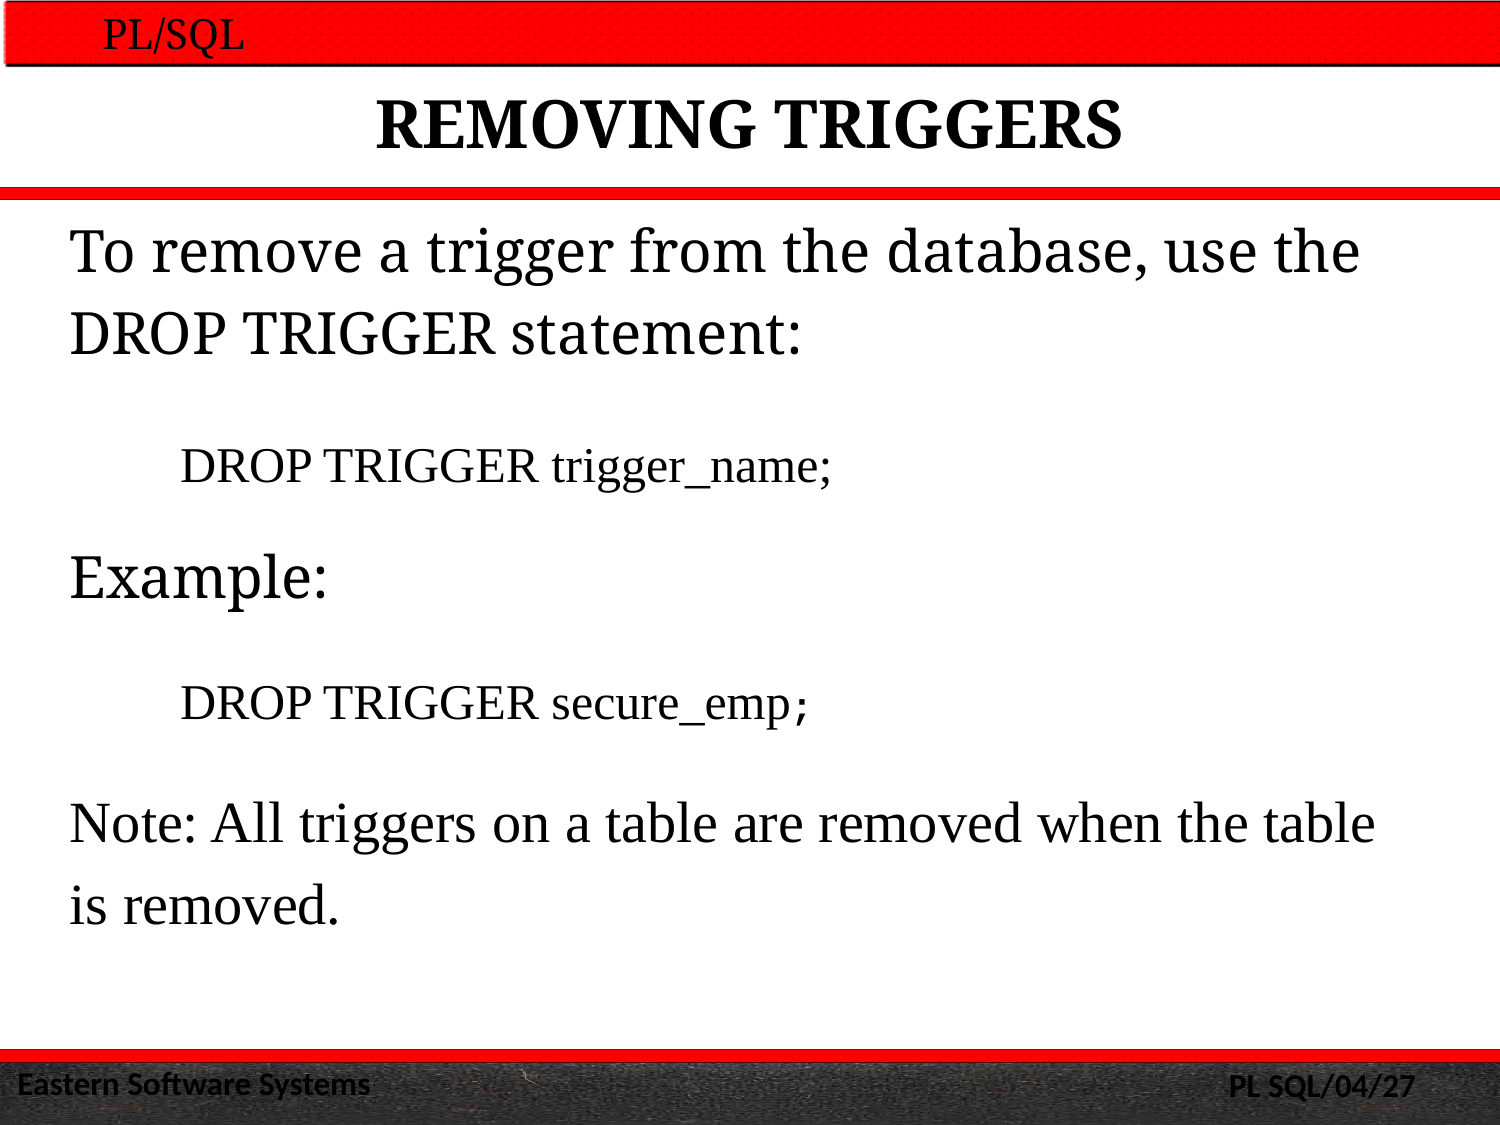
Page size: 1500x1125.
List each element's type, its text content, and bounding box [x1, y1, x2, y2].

picture [0, 0, 1500, 69]
picture [0, 187, 1500, 200]
text_box PL SQL/04/27 [373, 1056, 1500, 1125]
text_box Eastern Software Systems [2, 1054, 394, 1110]
text_box DROP TRIGGER trigger_name; [164, 424, 1336, 500]
text_box To remove a trigger from the database, use the DROP TRIGGER statement: Example: Note: All triggers on a table are removed when the table is removed. [49, 212, 1400, 990]
text_box DROP TRIGGER secure_emp; [164, 661, 1336, 738]
text_box REMOVING TRIGGERS [0, 74, 1500, 170]
picture [0, 1049, 1500, 1125]
text_box PL/SQL [87, 0, 288, 65]
